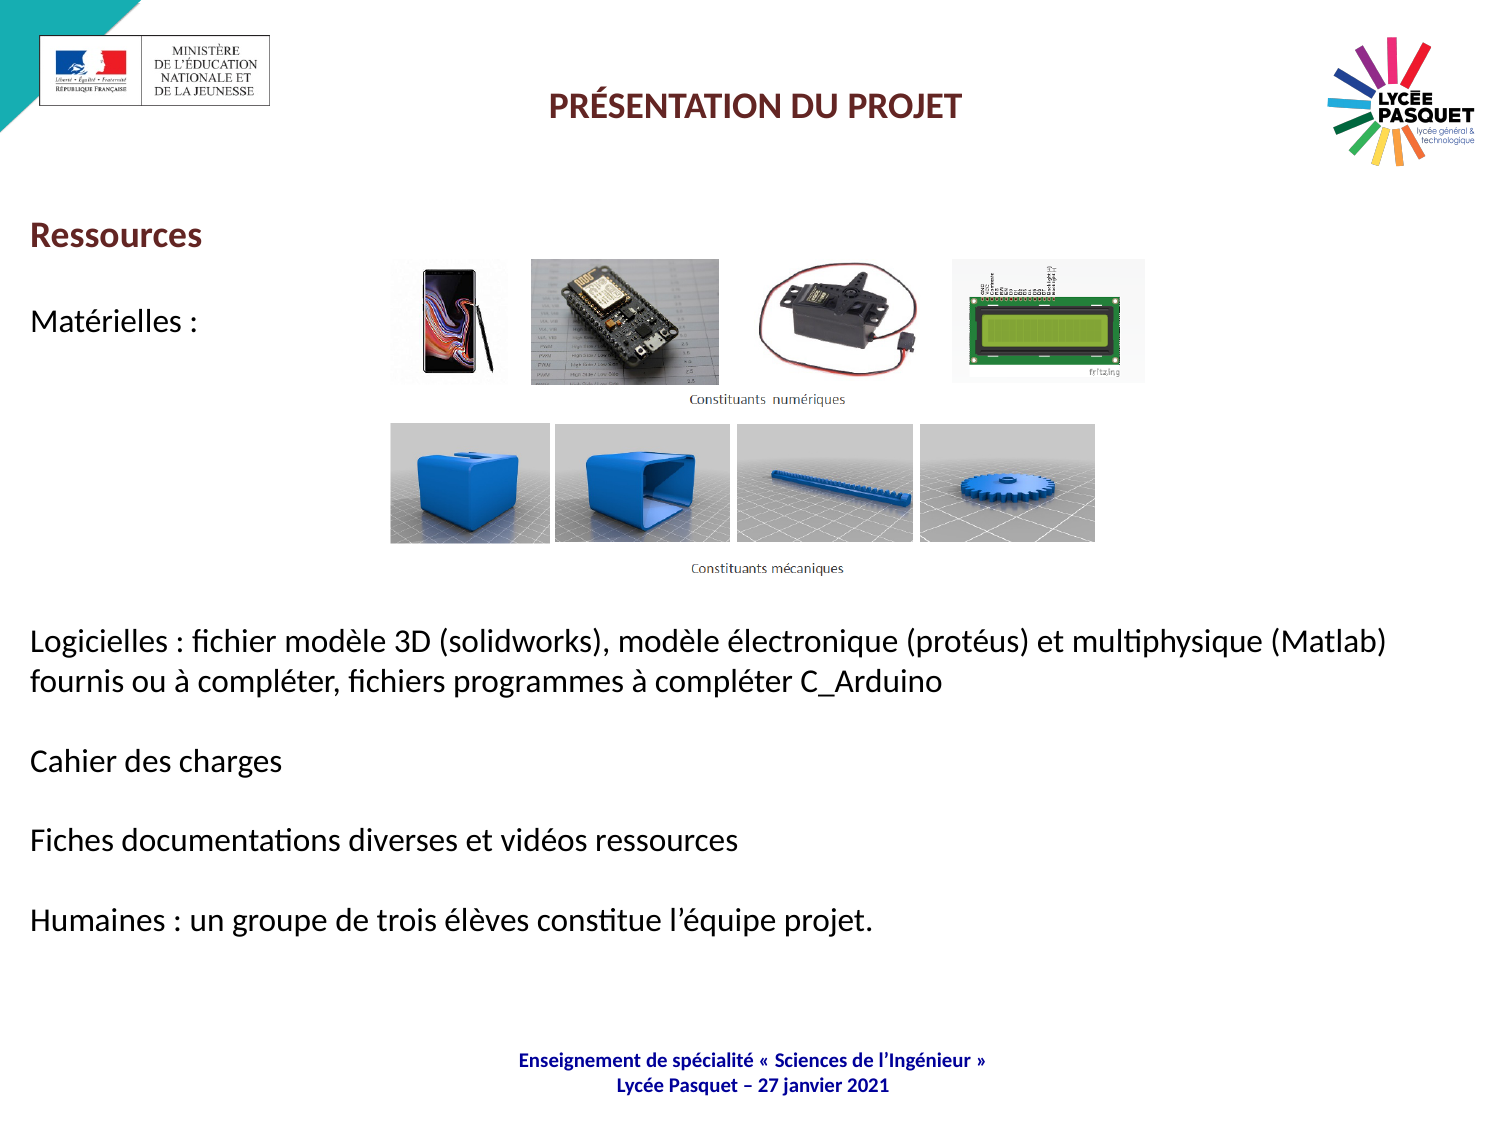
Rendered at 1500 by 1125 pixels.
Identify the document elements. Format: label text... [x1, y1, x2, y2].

text_box Ressources Matérielles : Logicielles : fichier modèle 3D (solidworks), modèle électronique (protéus) et multiphysique (Matlab) fournis ou à compléter, fichiers programmes à compléter C_Arduino Cahier des charges Fiches documentations diverses et vidéos ressources Humaines : un groupe de trois élèves constitue l’équipe projet. [15, 202, 1481, 986]
picture [383, 247, 1151, 581]
text_box PRÉSENTATION DU PROJET [5, 73, 1500, 134]
picture [39, 35, 270, 106]
picture [1325, 134, 1477, 178]
picture [1325, 26, 1477, 73]
